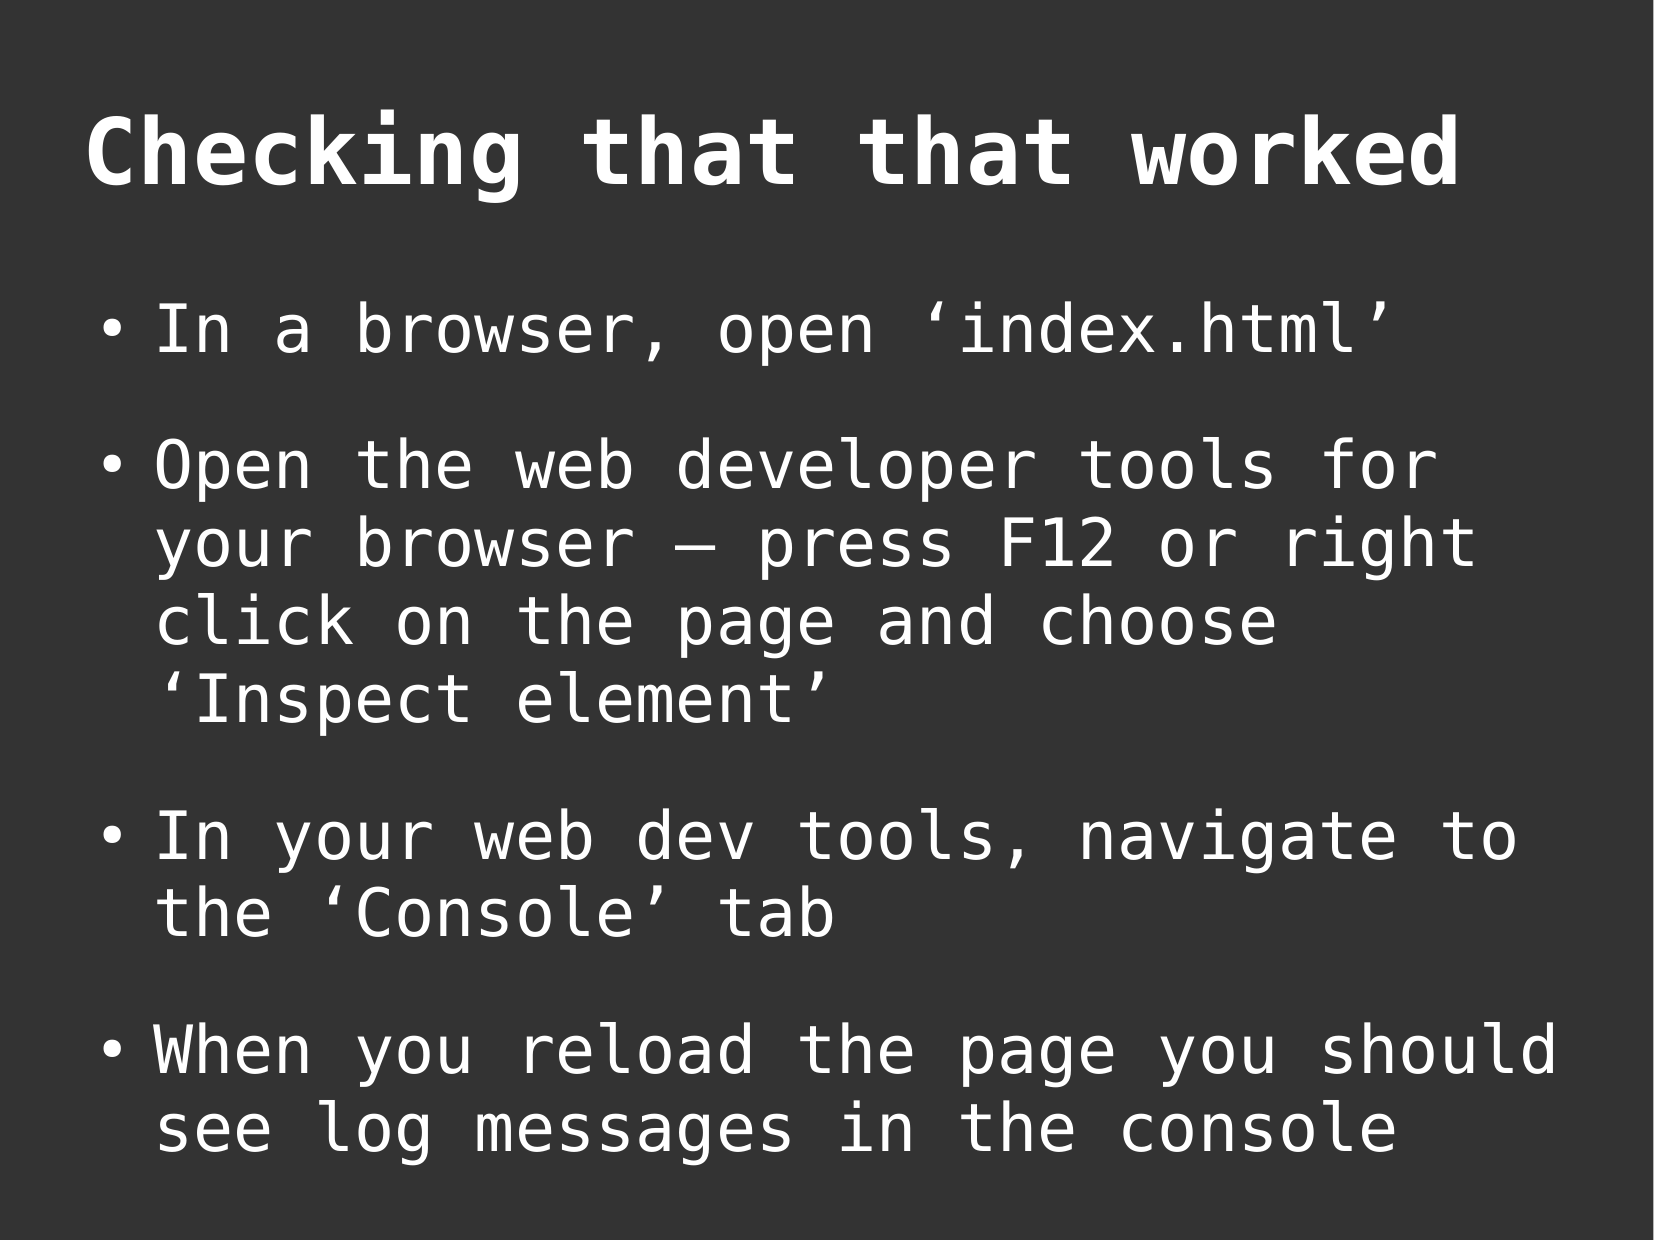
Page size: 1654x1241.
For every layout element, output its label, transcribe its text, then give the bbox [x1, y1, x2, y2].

title Checking that that worked [82, 49, 1571, 257]
list In a browser, open ‘index.html’ Open the web developer tools for your browser – press F12 or right click on the page and choose ‘Inspect element’ In your web dev tools, navigate to the ‘Console’ tab When you reload the page you should see log messages in the console [82, 290, 1571, 1182]
